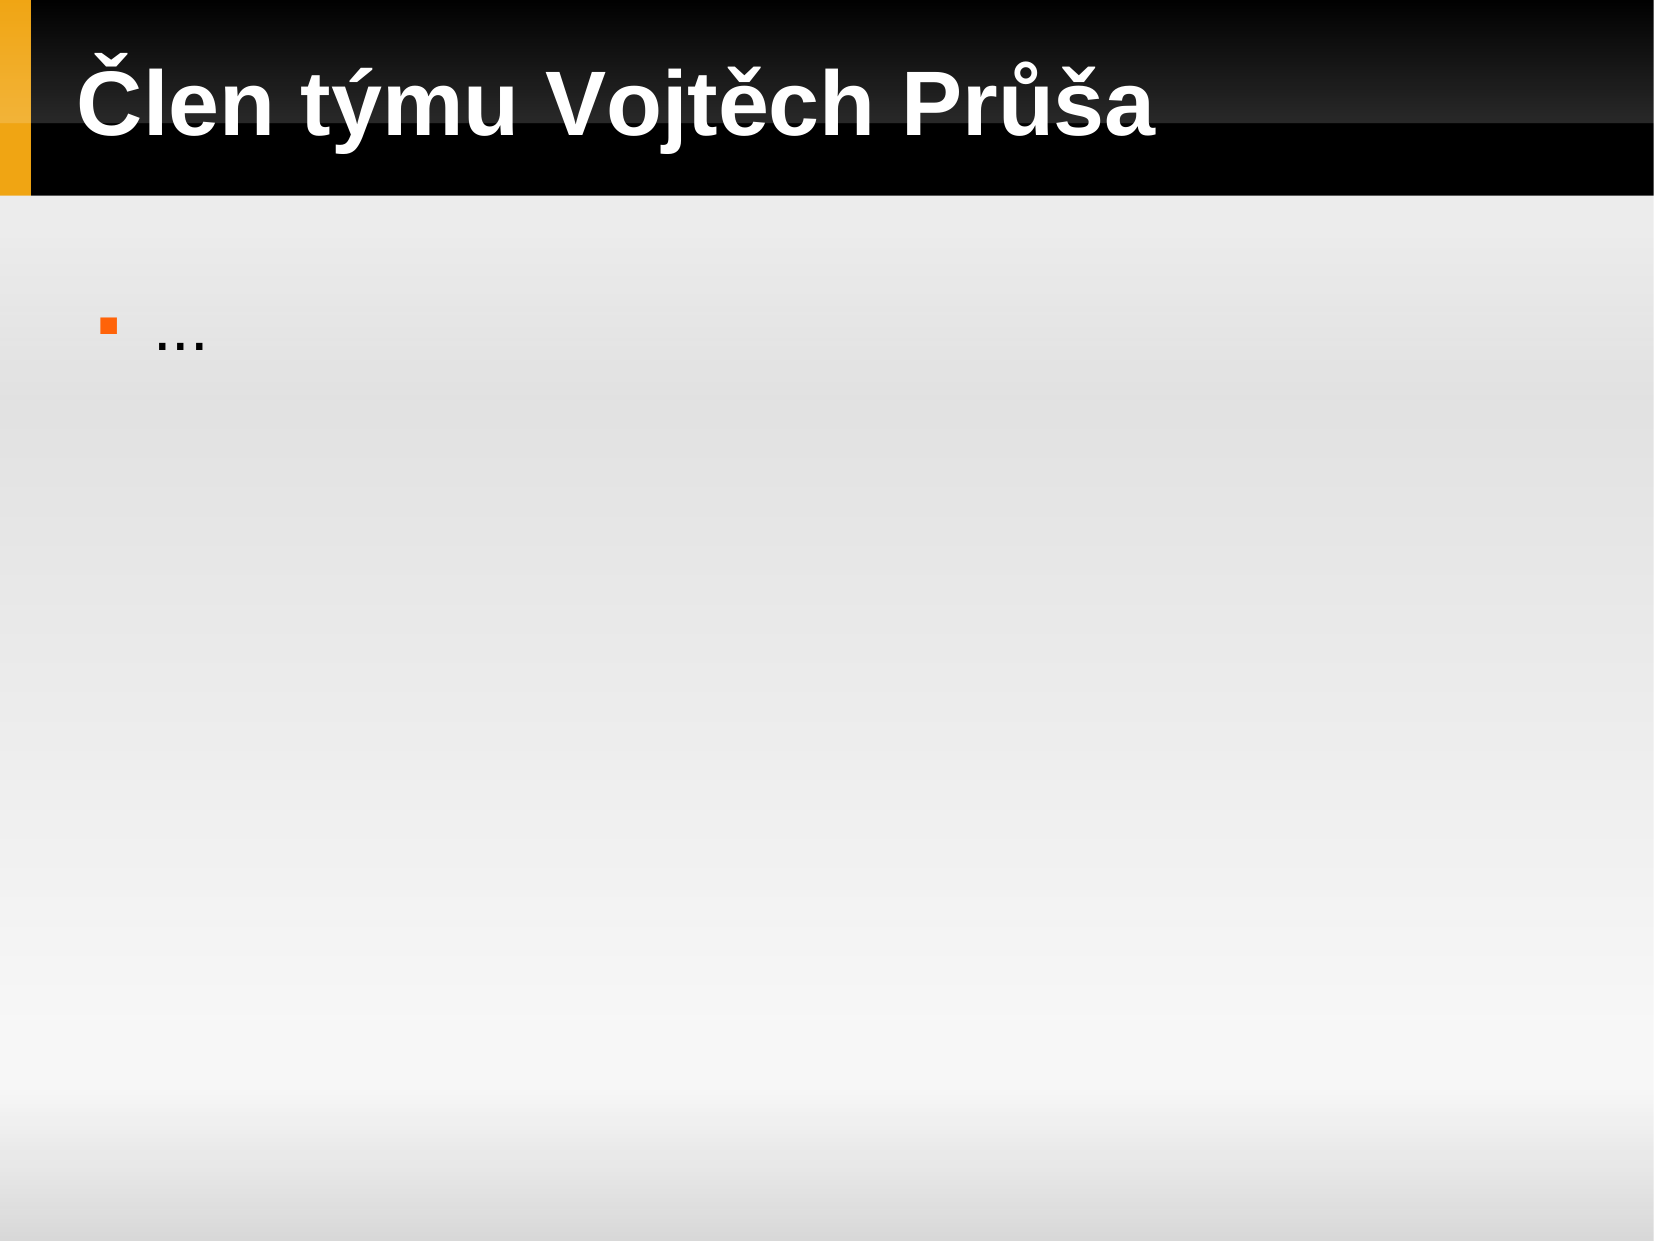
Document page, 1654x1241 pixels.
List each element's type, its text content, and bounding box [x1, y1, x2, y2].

title Člen týmu Vojtěch Průša [76, 0, 1565, 208]
list ... [82, 290, 1571, 1112]
picture [0, 0, 1654, 1241]
